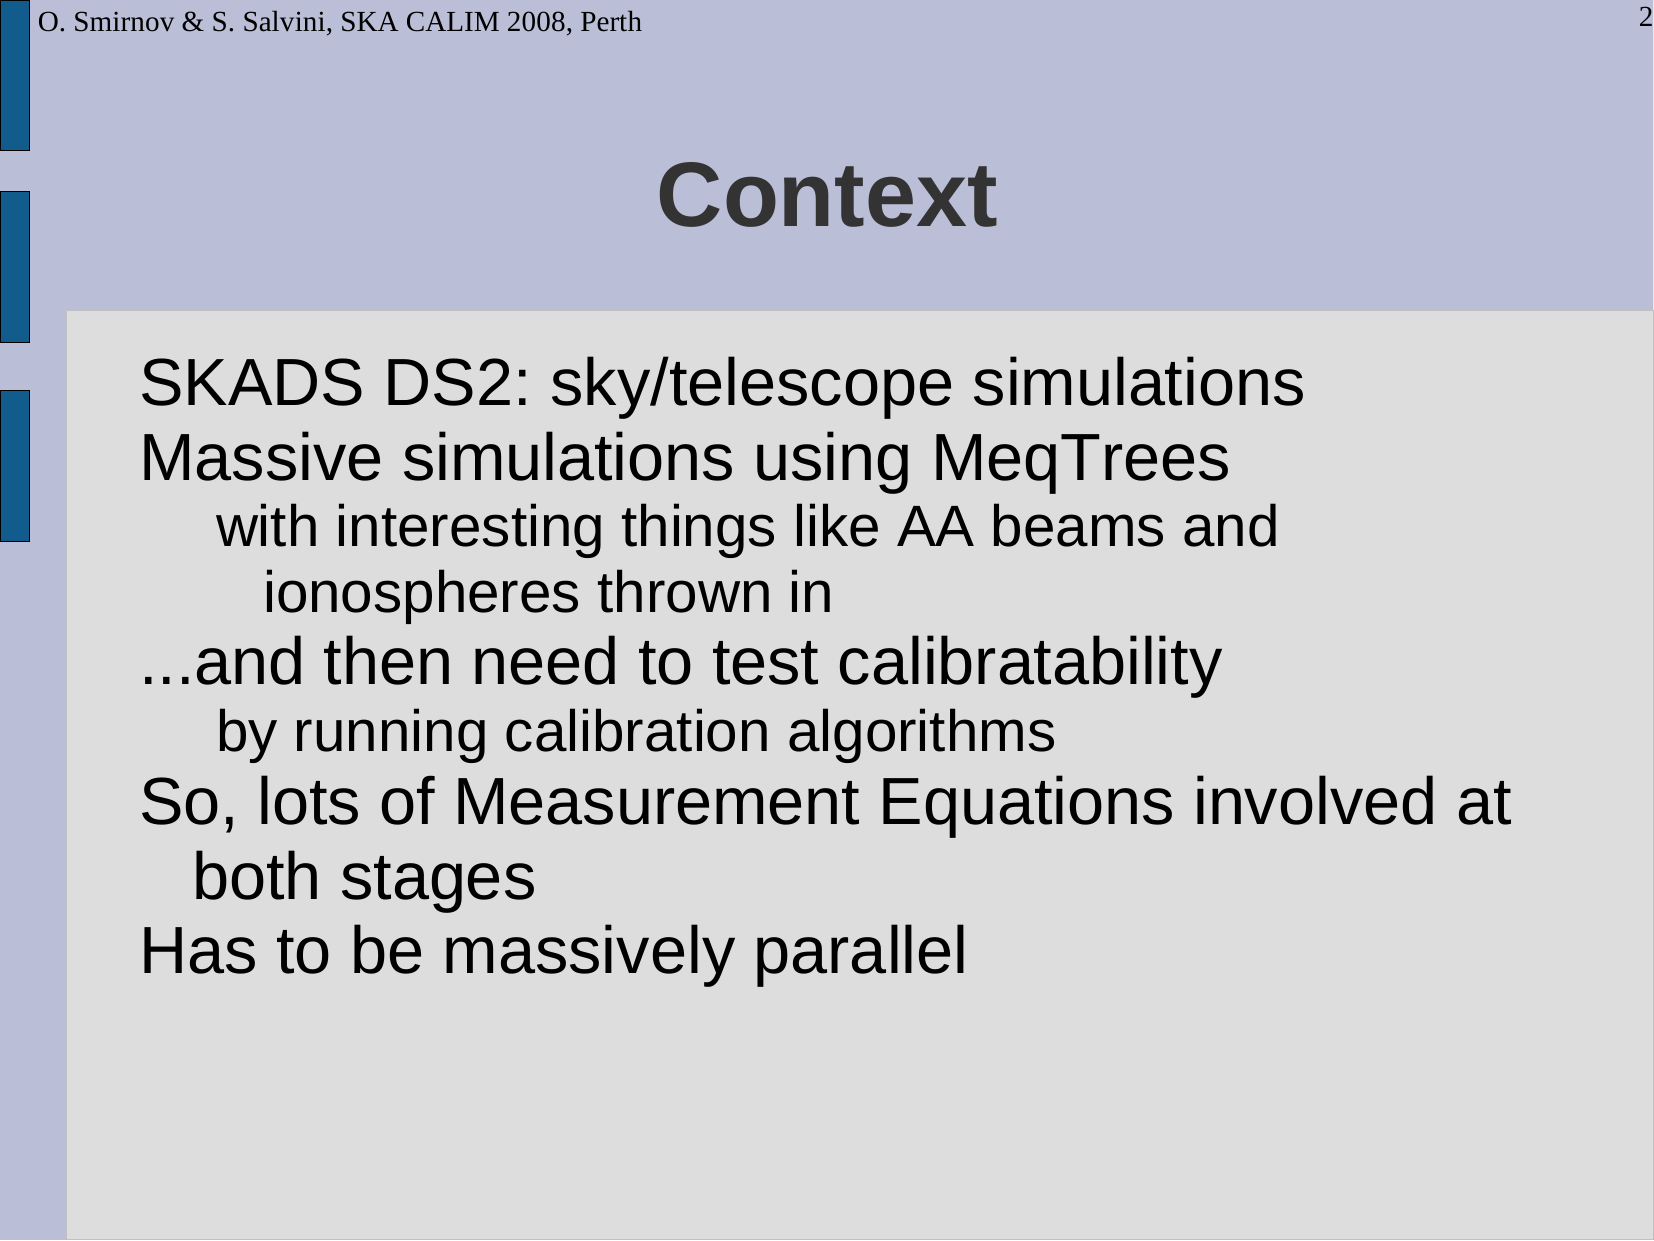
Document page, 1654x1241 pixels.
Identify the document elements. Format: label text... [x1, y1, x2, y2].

title Context [121, 91, 1534, 299]
list SKADS DS2: sky/telescope simulations Massive simulations using MeqTrees with interesting things like AA beams and ionospheres thrown in ...and then need to test calibratability by running calibration algorithms So, lots of Measurement Equations involved at both stages Has to be massively parallel [121, 344, 1534, 1127]
